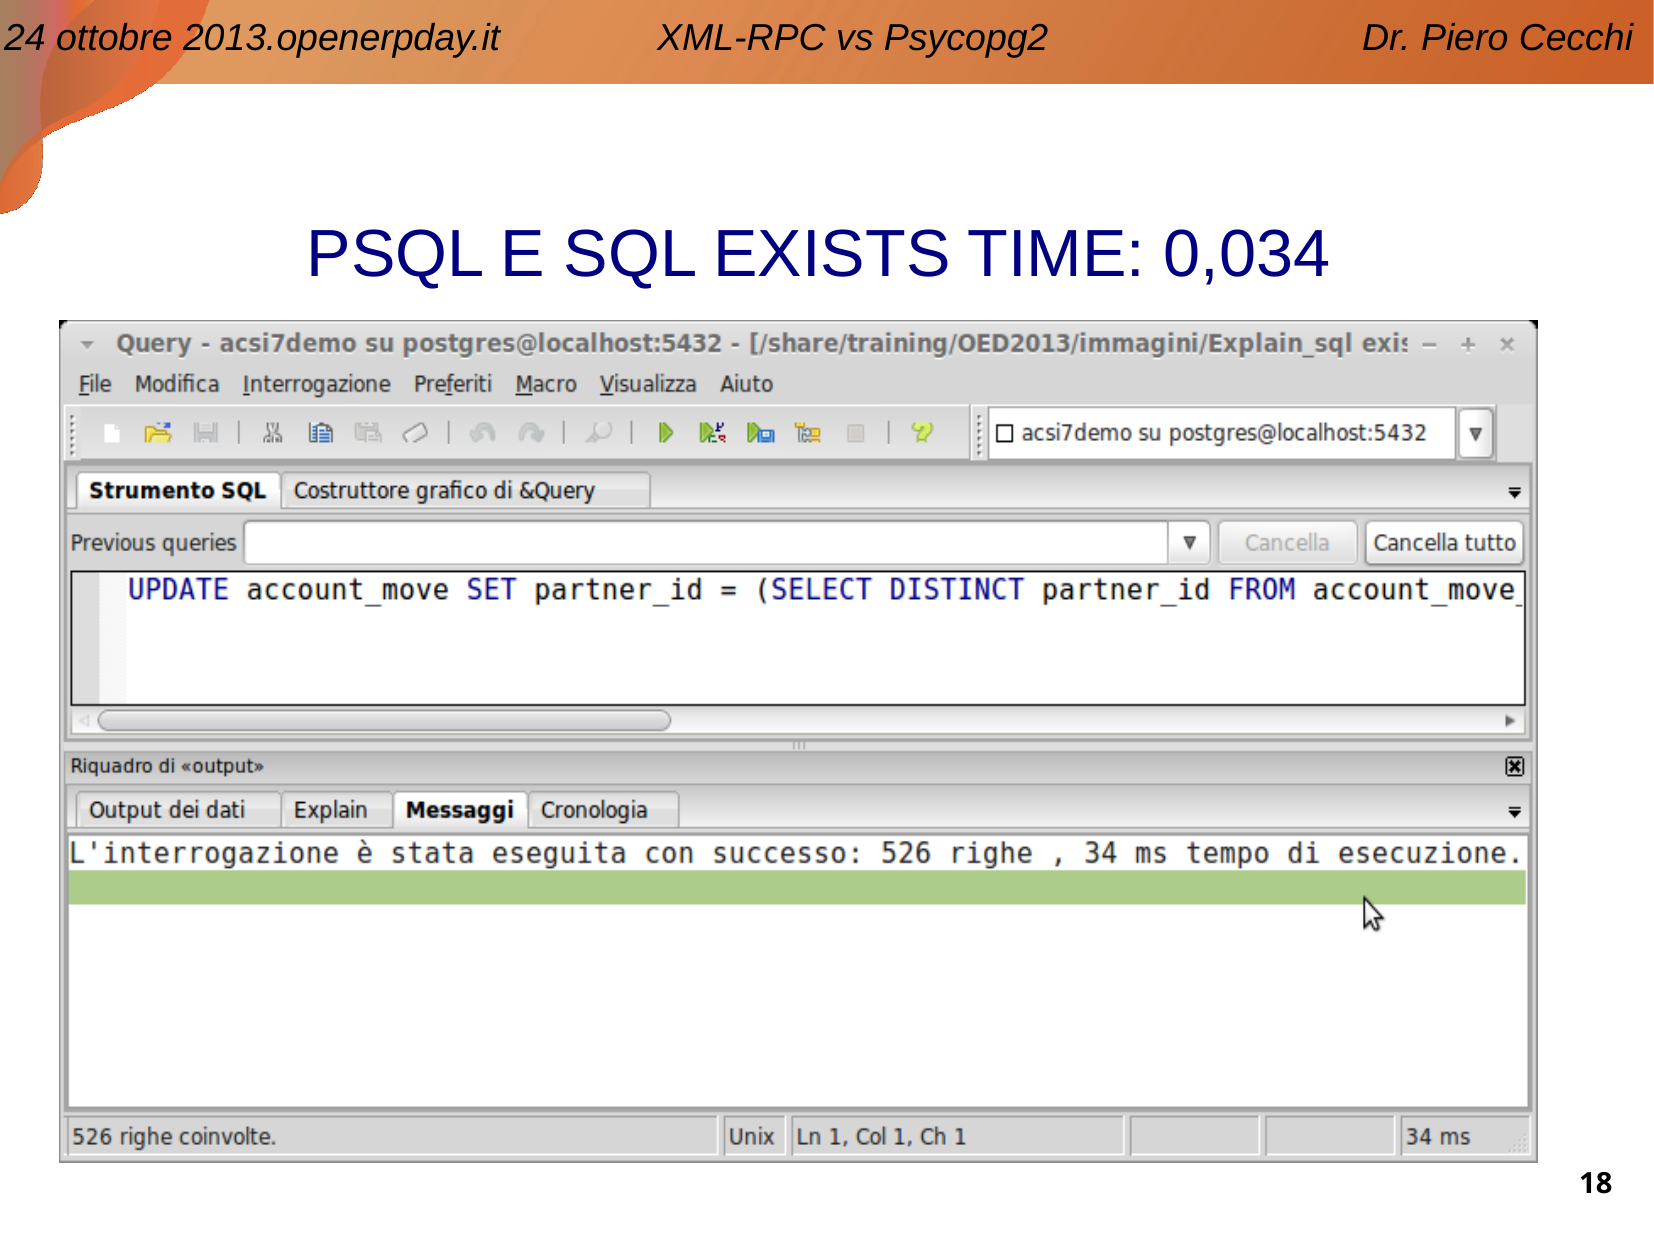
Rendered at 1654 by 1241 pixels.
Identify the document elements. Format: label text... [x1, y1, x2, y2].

picture [59, 320, 1538, 1163]
title PSQL E SQL EXISTS TIME: 0,034 [75, 150, 1564, 358]
picture [0, 0, 1654, 225]
